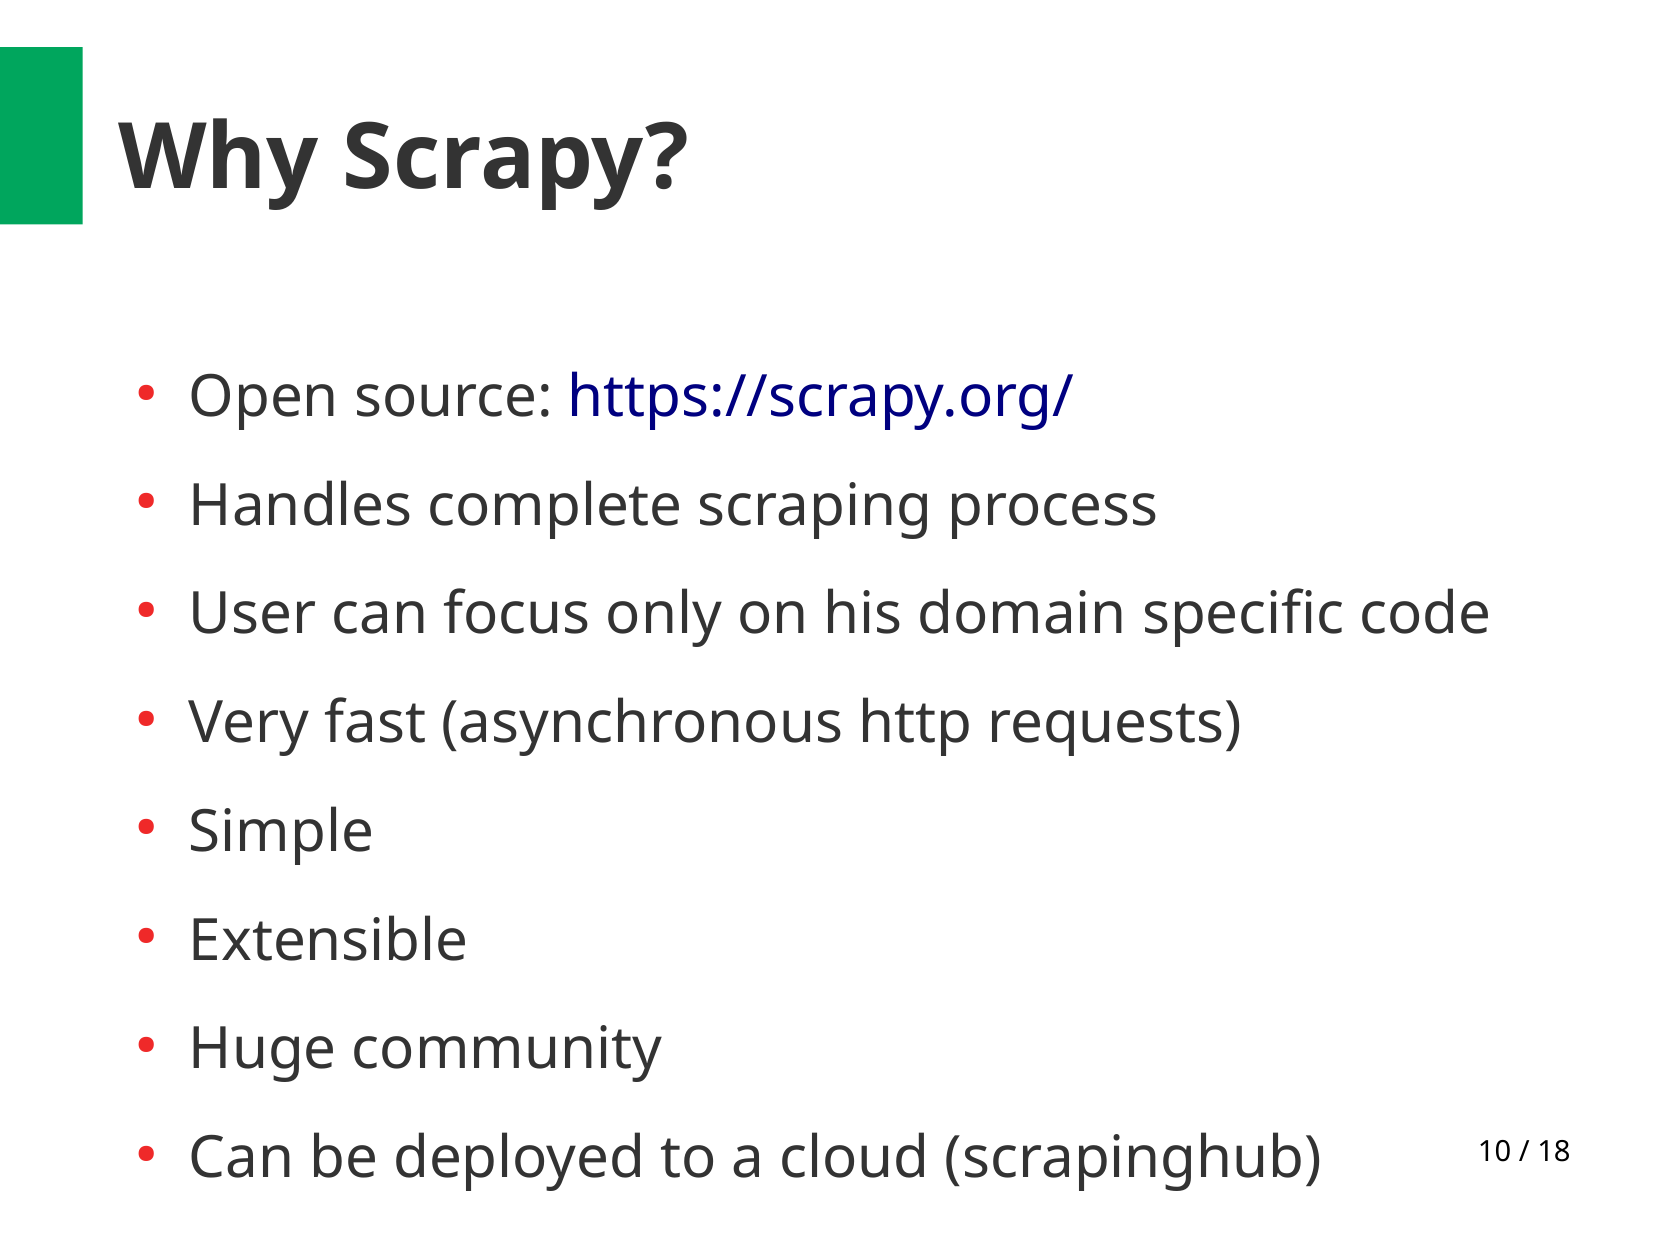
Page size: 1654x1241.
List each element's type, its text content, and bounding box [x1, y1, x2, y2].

title Why Scrapy? [118, 49, 1571, 257]
list Open source: https://scrapy.org/ Handles complete scraping process User can focus only on his domain specific code Very fast (asynchronous http requests) Simple Extensible Huge community Can be deployed to a cloud (scrapinghub) [118, 354, 1536, 1074]
